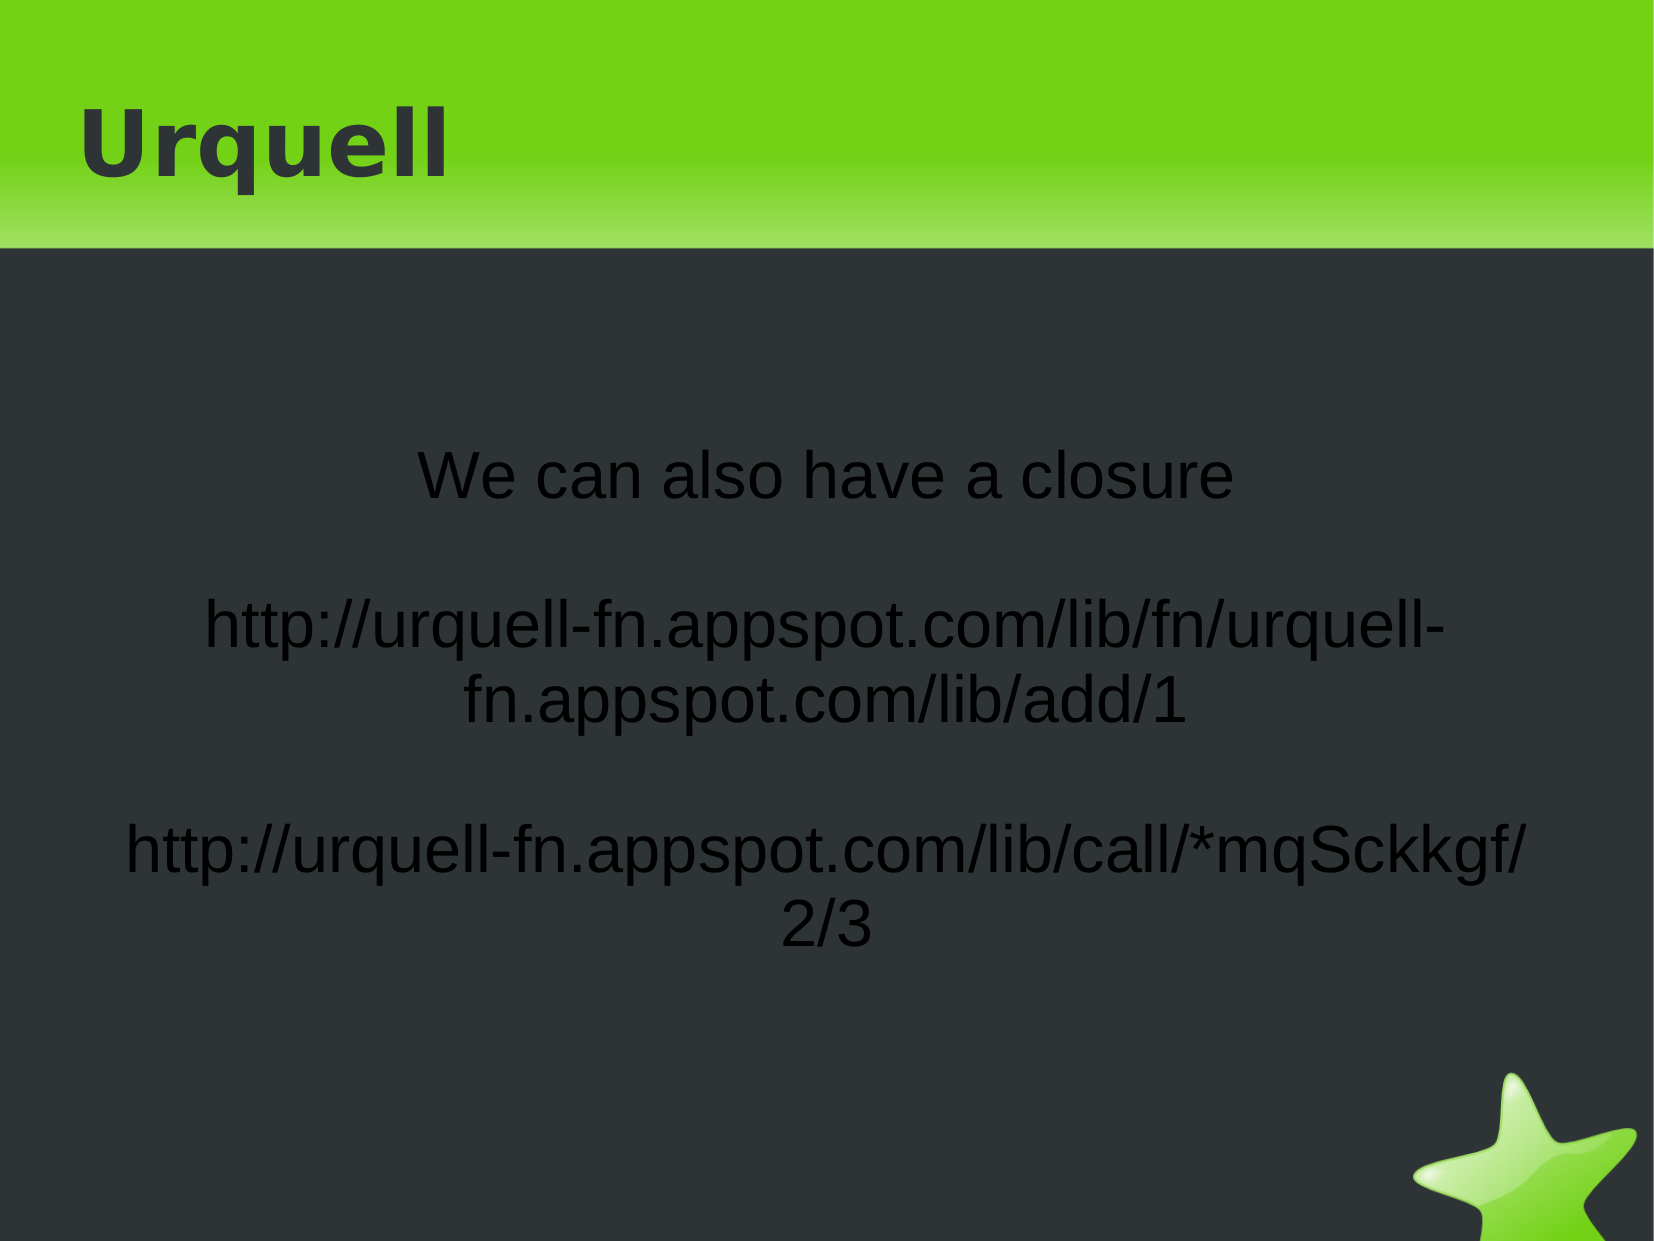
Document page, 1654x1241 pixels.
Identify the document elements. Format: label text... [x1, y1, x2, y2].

subtitle We can also have a closure http://urquell-fn.appspot.com/lib/fn/urquell-fn.appspot.com/lib/add/1 http://urquell-fn.appspot.com/lib/call/*mqSckkgf/2/3 [82, 290, 1571, 1109]
title Urquell [76, 41, 1565, 249]
picture [0, 0, 1654, 1241]
